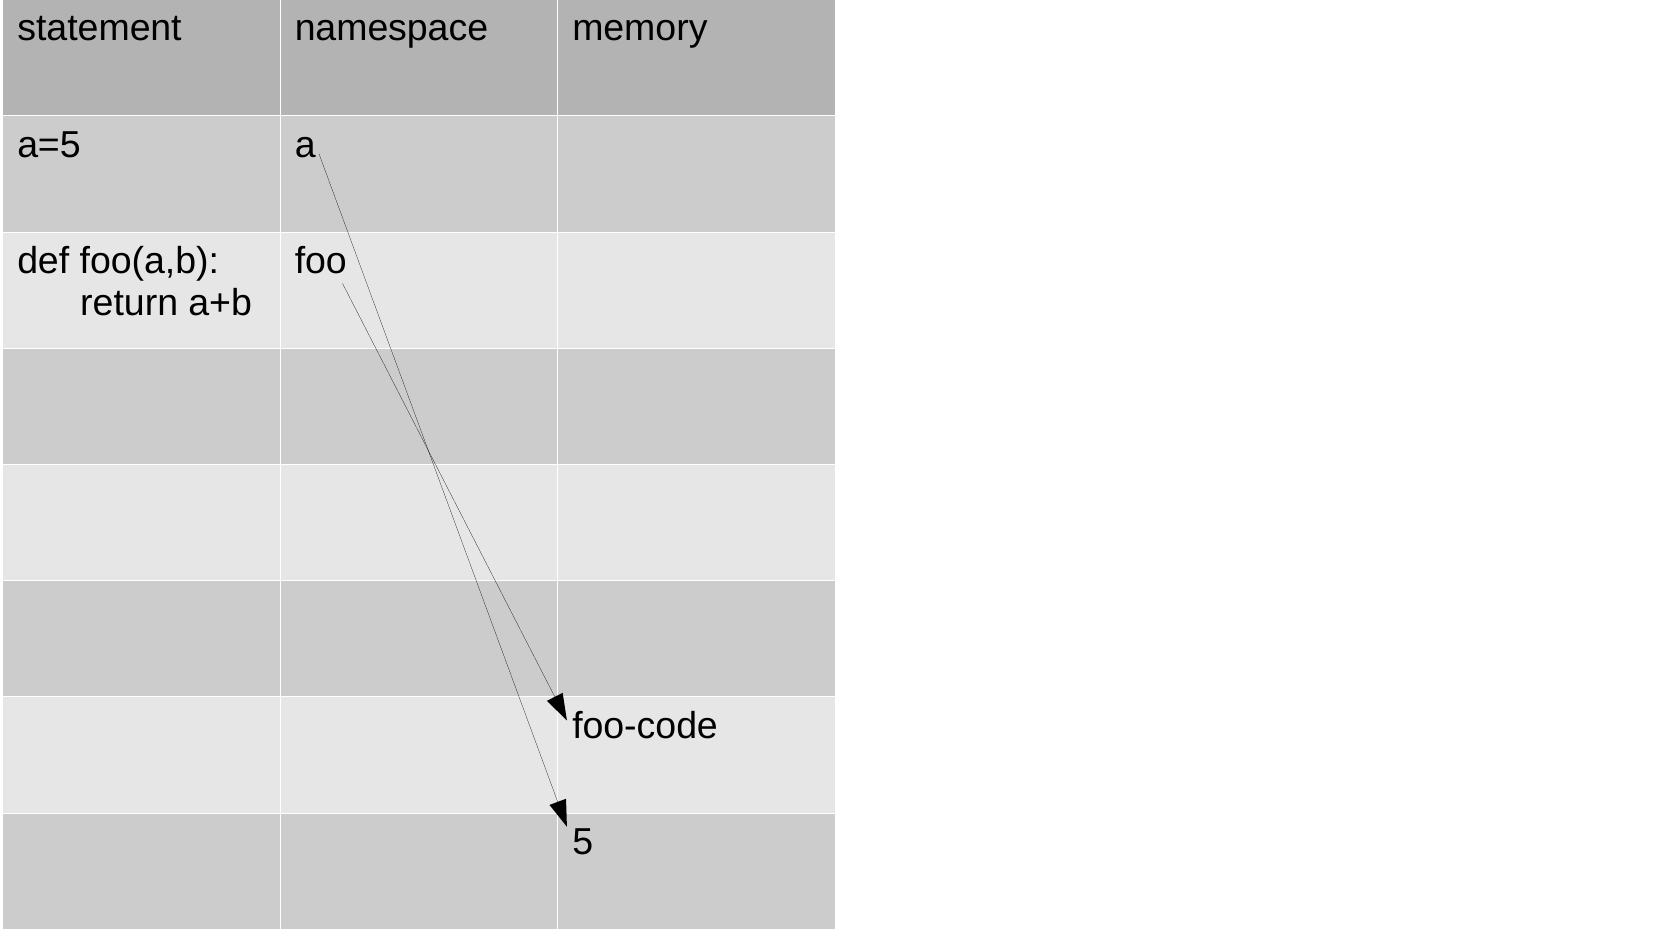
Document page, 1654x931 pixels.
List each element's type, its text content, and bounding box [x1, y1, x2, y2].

table_cell [558, 349, 835, 464]
table_cell a=5 [3, 116, 280, 232]
table_cell [520, 697, 557, 796]
table_cell [558, 581, 835, 696]
table_cell [3, 814, 280, 929]
table_cell [558, 116, 835, 232]
table_cell [281, 814, 557, 929]
table_cell [435, 466, 494, 580]
table_header memory [558, 0, 835, 115]
table_cell foo [281, 233, 390, 348]
table_cell [558, 233, 835, 348]
table_cell a [281, 116, 557, 232]
table_cell [496, 581, 557, 696]
table_cell [3, 465, 280, 580]
table_header statement [3, 0, 280, 115]
table_cell [3, 581, 280, 696]
table_header namespace [281, 0, 557, 115]
table_cell [281, 581, 518, 696]
table_cell foo-code [558, 697, 835, 813]
table_cell foo [349, 233, 557, 348]
table_cell [558, 465, 835, 580]
table_cell 5 [558, 814, 835, 929]
table_cell def foo(a,b): return a+b [3, 233, 280, 348]
table_cell [281, 349, 432, 464]
table_cell [281, 465, 475, 580]
table_cell [477, 581, 553, 696]
table_cell [377, 349, 422, 436]
table_cell [281, 697, 557, 813]
table_cell [437, 465, 557, 580]
table_cell [392, 349, 557, 464]
table_cell [3, 697, 280, 813]
table_cell [3, 349, 280, 464]
